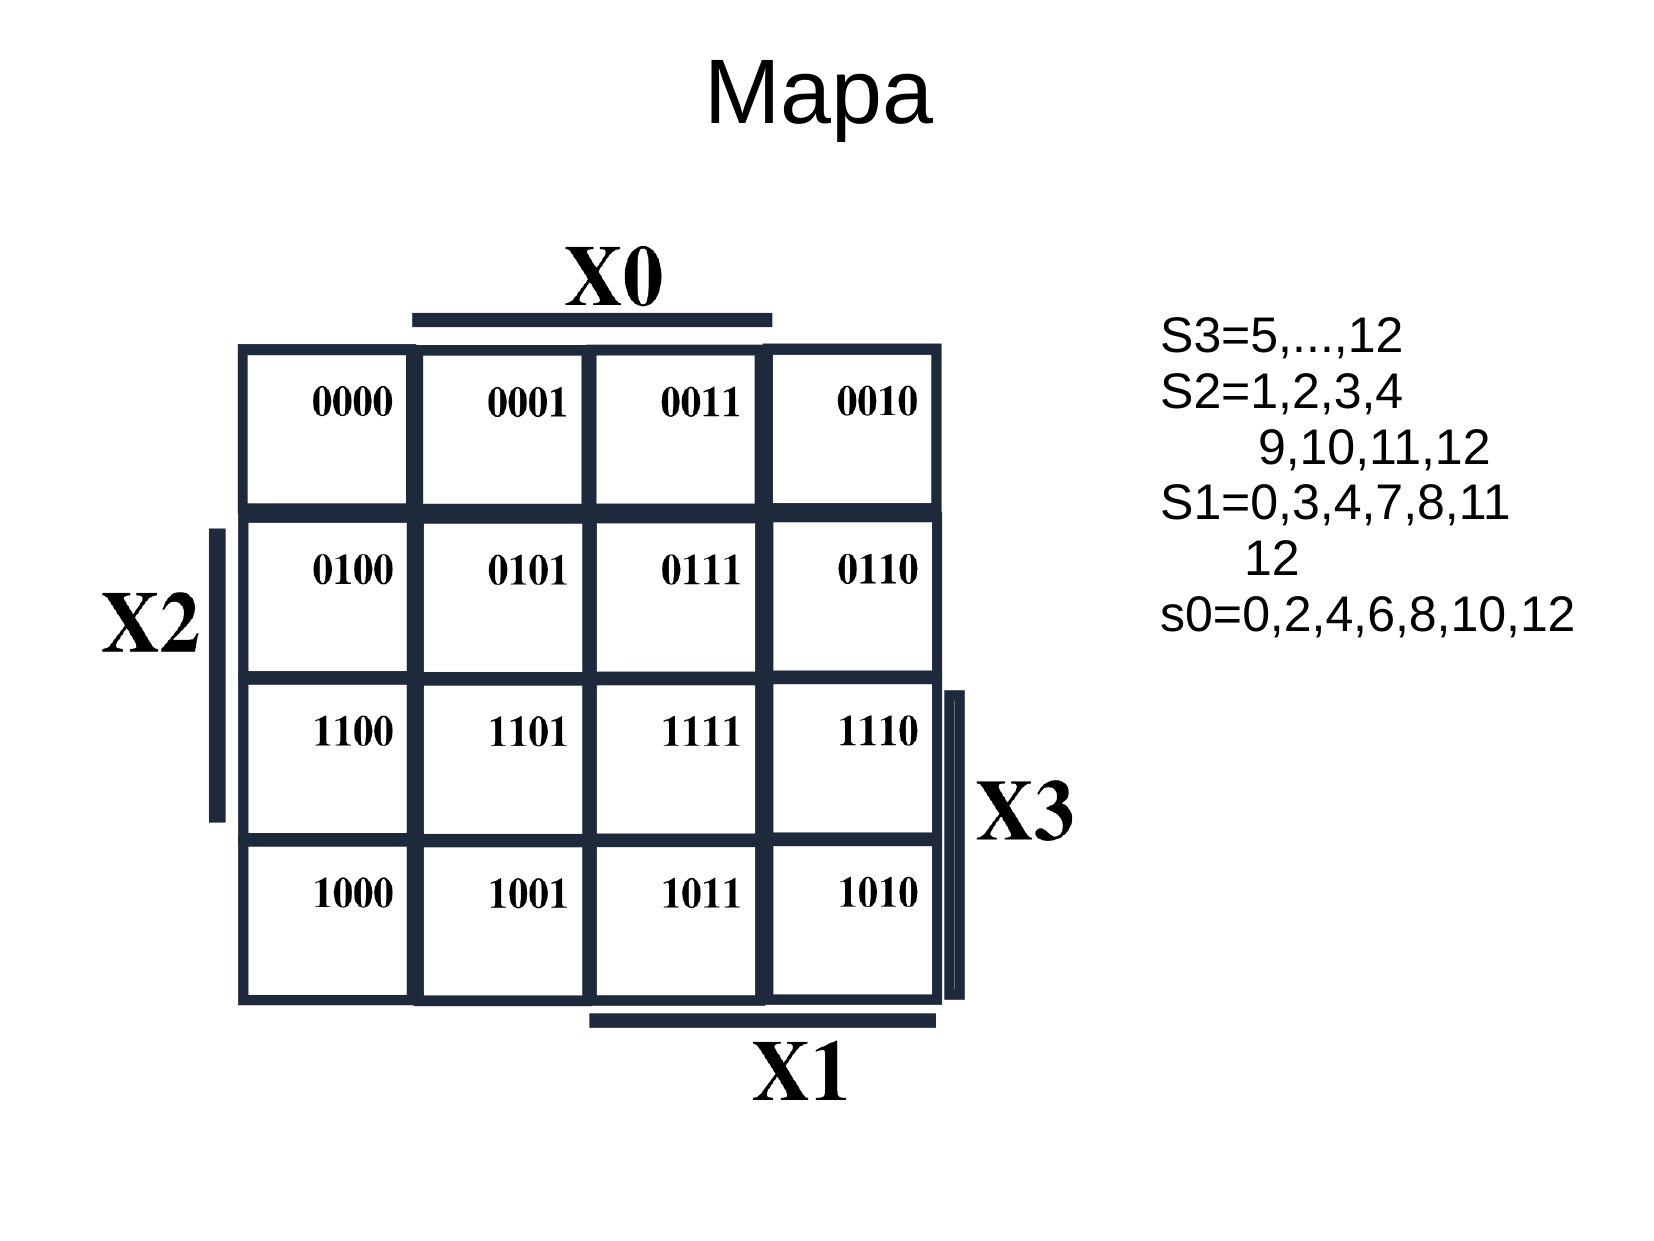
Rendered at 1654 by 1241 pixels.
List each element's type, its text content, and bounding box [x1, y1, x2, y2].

text_box S3=5,...,12 S2=1,2,3,4 9,10,11,12 S1=0,3,4,7,8,11 12 s0=0,2,4,6,8,10,12 [1145, 300, 1582, 650]
picture [101, 224, 1088, 1110]
title Mapa [75, 0, 1564, 188]
